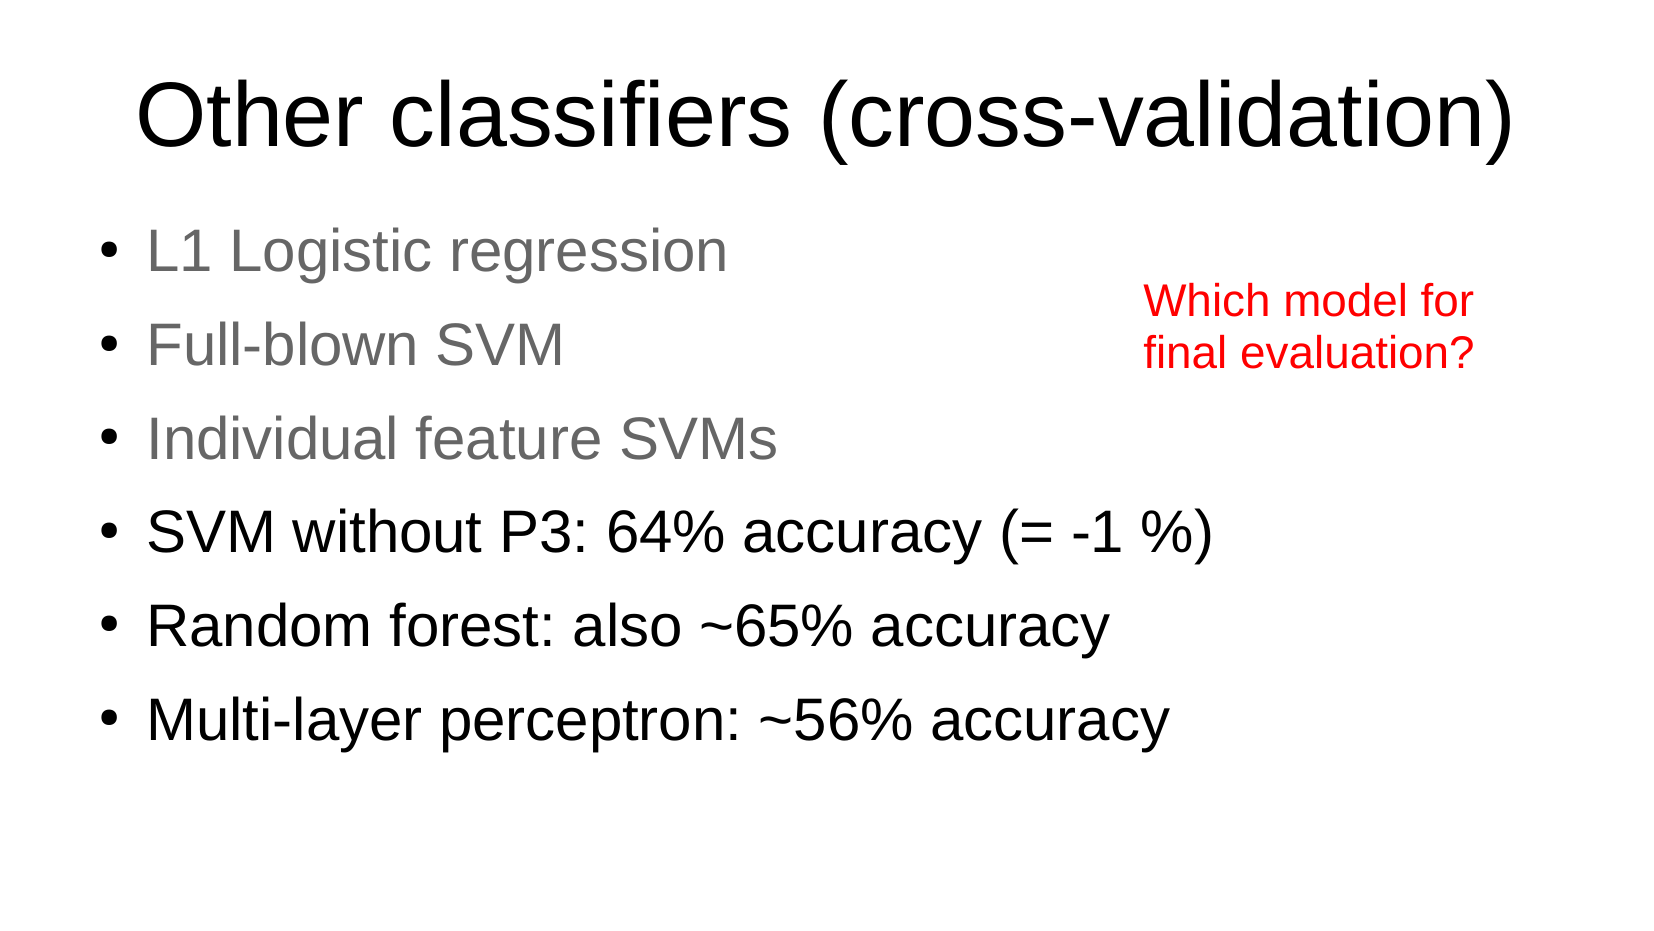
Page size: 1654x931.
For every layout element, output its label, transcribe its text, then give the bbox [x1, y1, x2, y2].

title Other classifiers (cross-validation) [82, 37, 1571, 193]
list L1 Logistic regression Full-blown SVM Individual feature SVMs SVM without P3: 64% accuracy (= -1 %) Random forest: also ~65% accuracy Multi-layer perceptron: ~56% accuracy [82, 217, 1571, 758]
text_box Which model for final evaluation? [1128, 267, 1490, 386]
